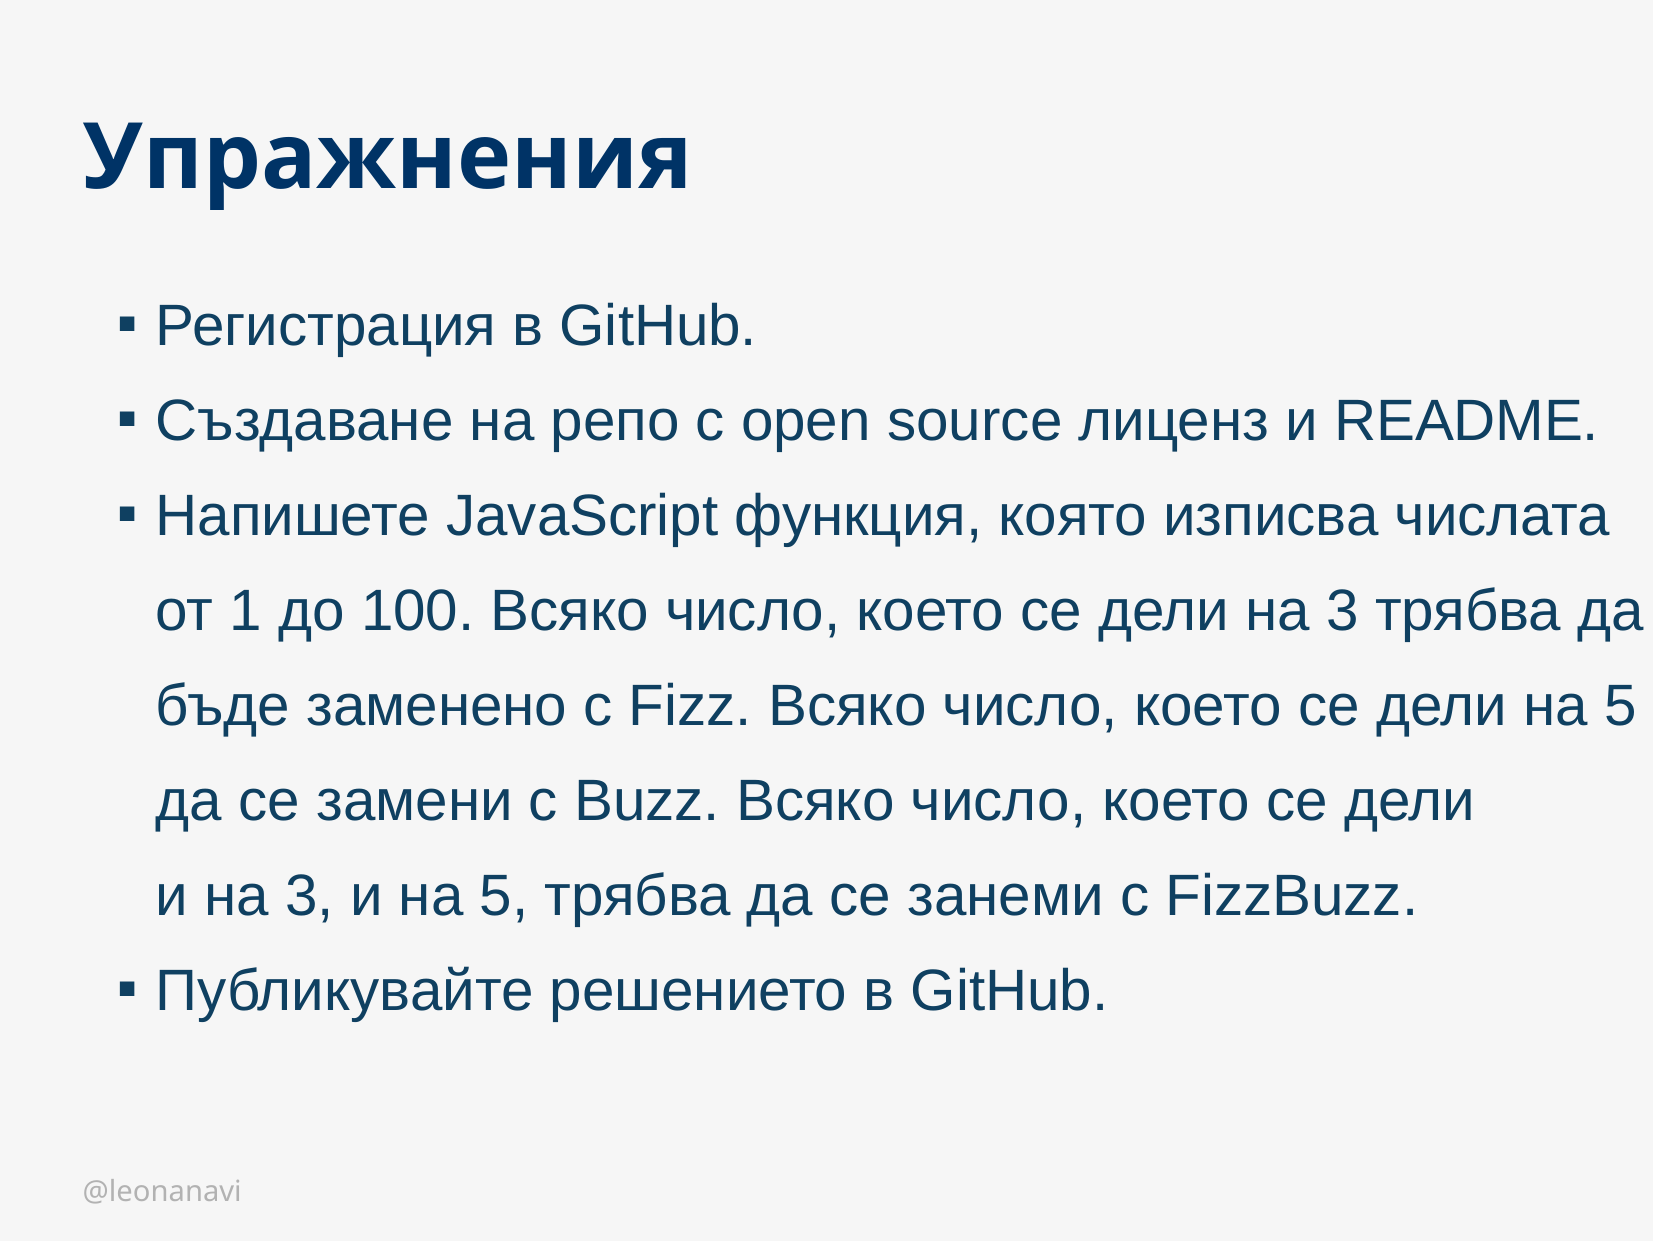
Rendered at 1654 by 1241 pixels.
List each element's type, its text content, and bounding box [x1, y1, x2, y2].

title Упражнения [82, 49, 1571, 257]
text_box Регистрация в GitHub. Създаване на репо с open source лиценз и README. Напишете JavaScript функция, която изписва числата от 1 до 100. Всяко число, което се дели на 3 трябва да бъде заменено с Fizz. Всяко число, което се дели на 5 да се замени с Buzz. Всяко число, което се дели и на 3, и на 5, трябва да се занеми с FizzBuzz. Публикувайте решението в GitHub. [105, 285, 1653, 1241]
